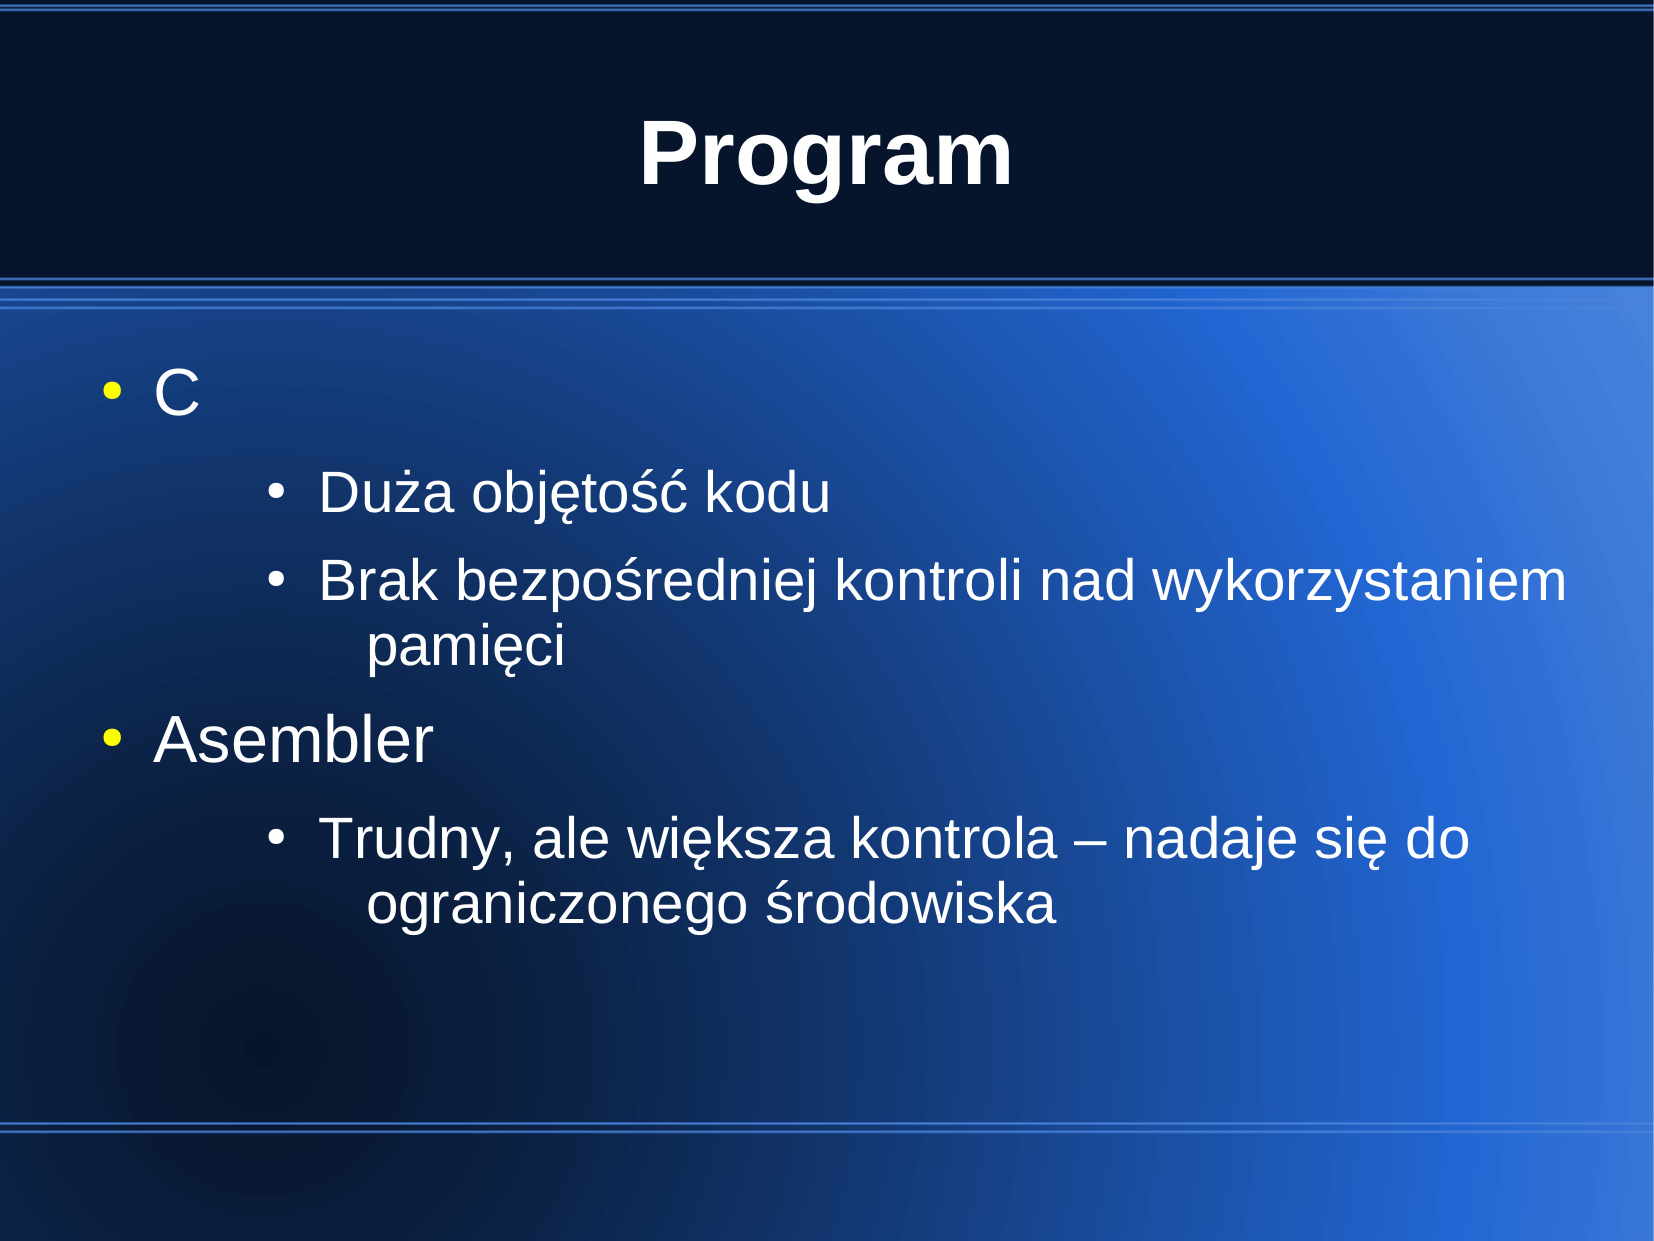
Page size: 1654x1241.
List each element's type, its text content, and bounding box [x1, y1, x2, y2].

picture [0, 0, 1654, 1241]
title Program [82, 49, 1571, 257]
list C Duża objętość kodu Brak bezpośredniej kontroli nad wykorzystaniem pamięci Asembler Trudny, ale większa kontrola – nadaje się do ograniczonego środowiska [82, 355, 1571, 1174]
